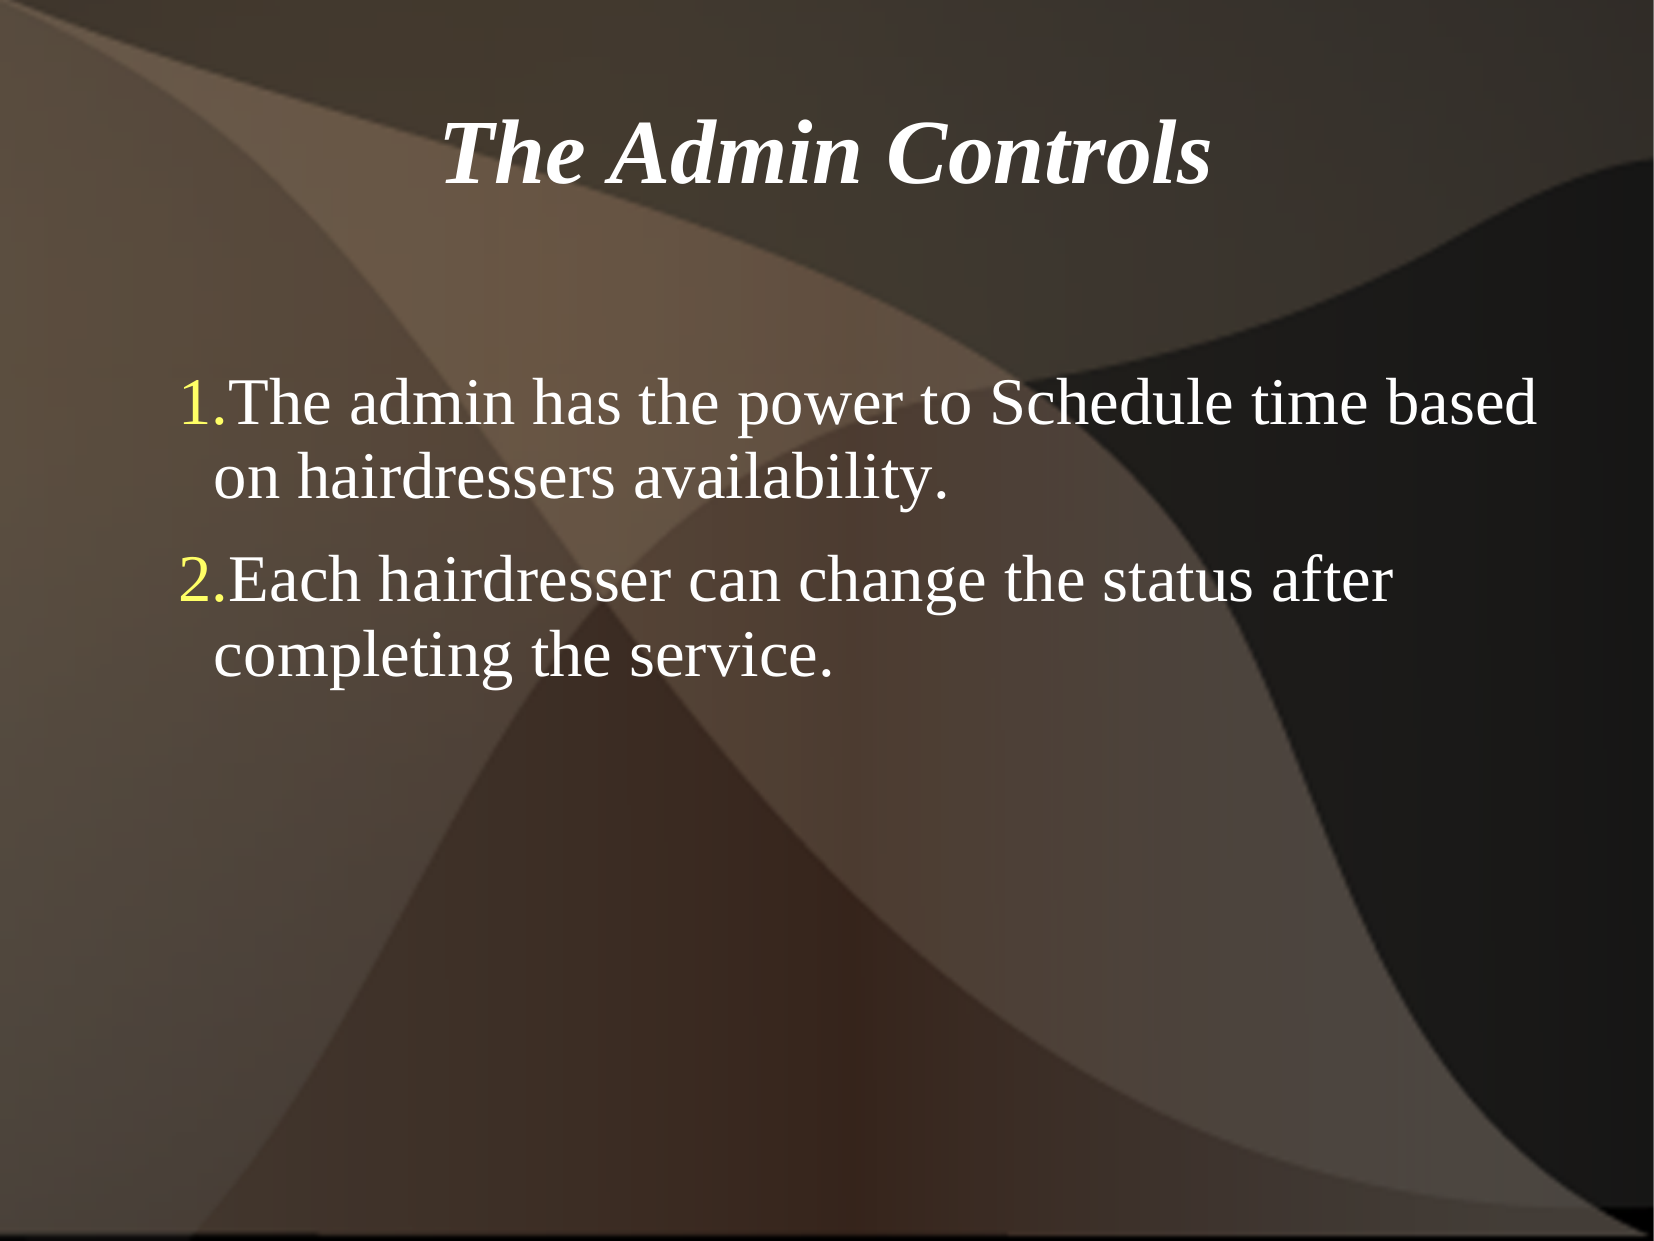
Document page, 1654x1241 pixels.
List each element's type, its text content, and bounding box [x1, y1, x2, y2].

picture [0, 0, 1654, 1241]
title The Admin Controls [82, 49, 1571, 257]
list The admin has the power to Schedule time based on hairdressers availability. Each hairdresser can change the status after completing the service. [178, 364, 1570, 1147]
